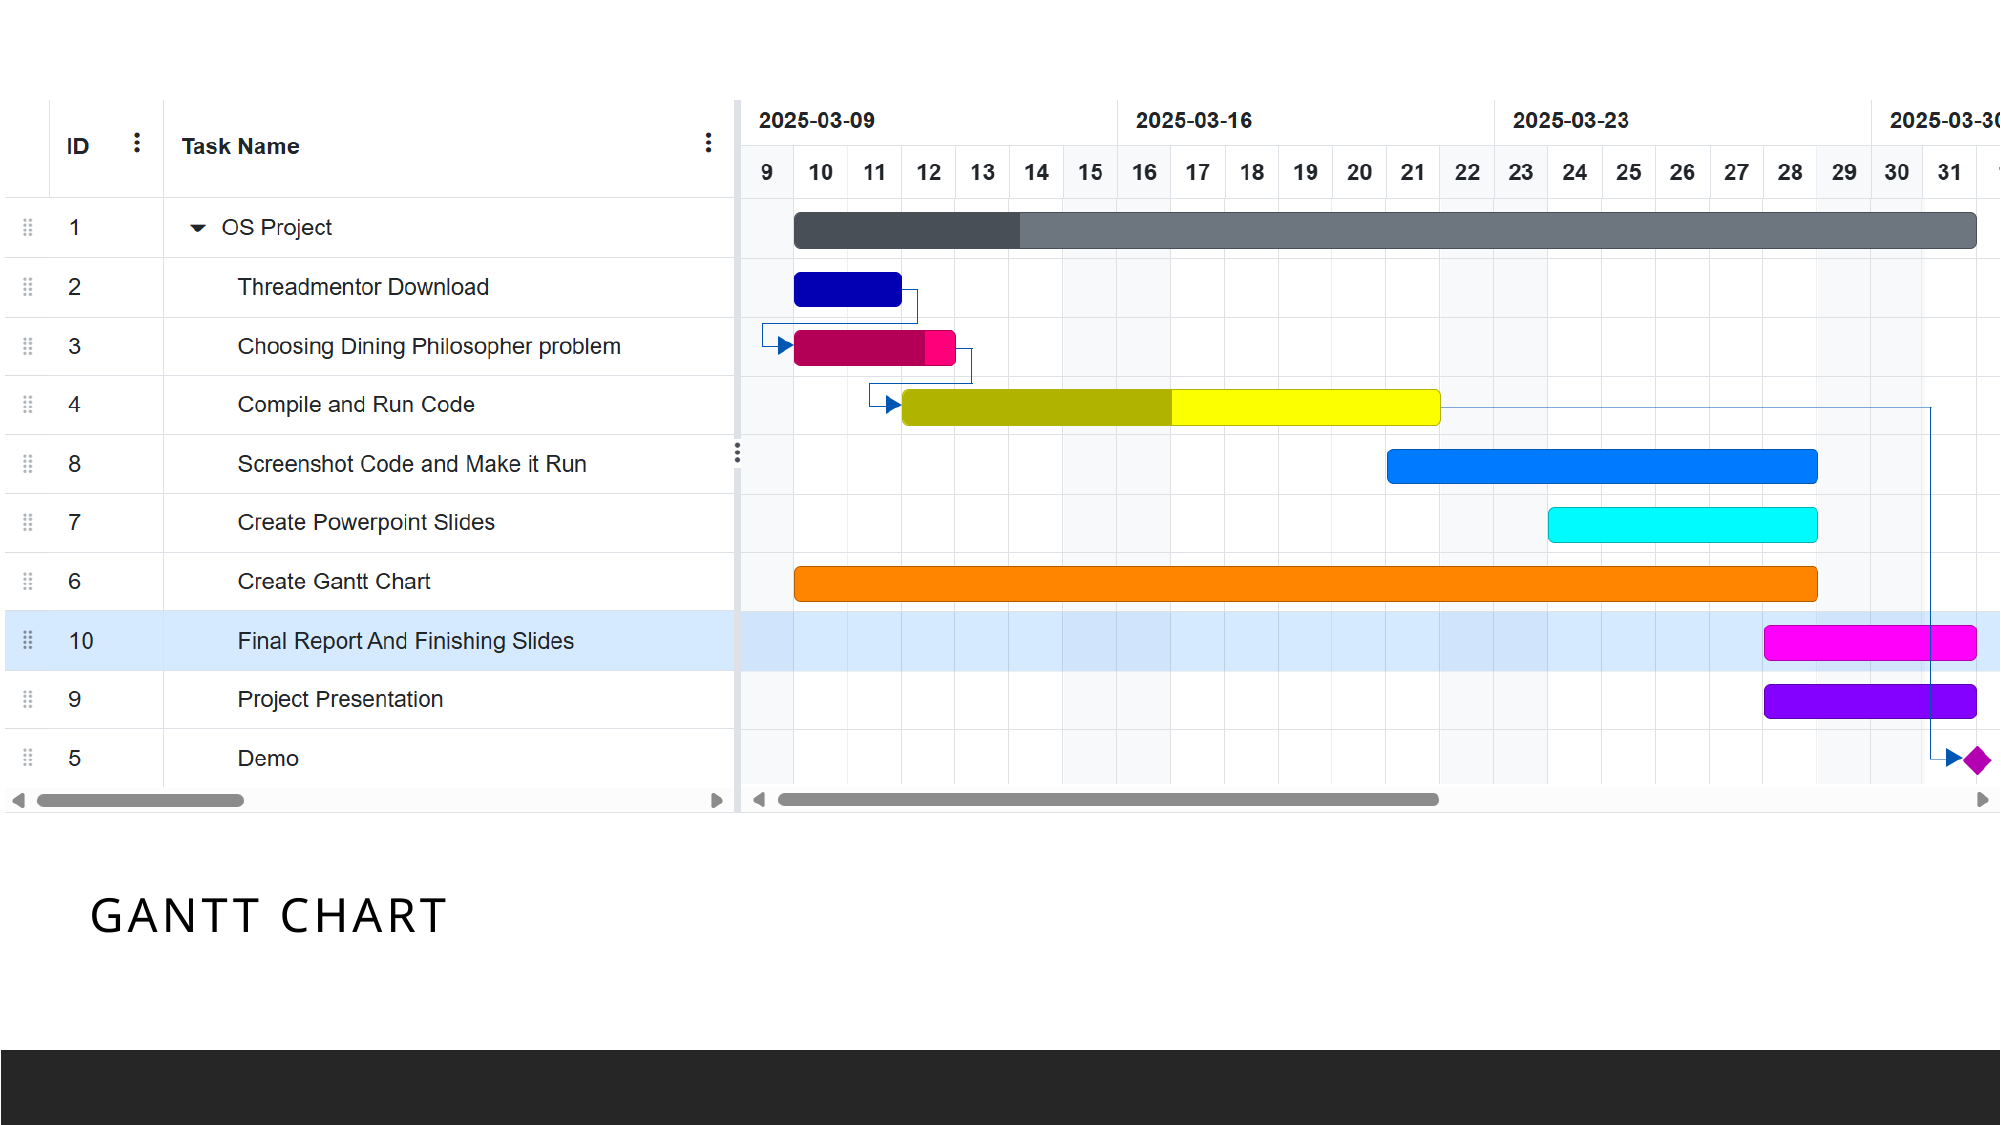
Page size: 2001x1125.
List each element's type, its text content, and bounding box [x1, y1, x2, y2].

subtitle Gantt chart [74, 872, 1831, 950]
picture [5, 100, 2000, 826]
